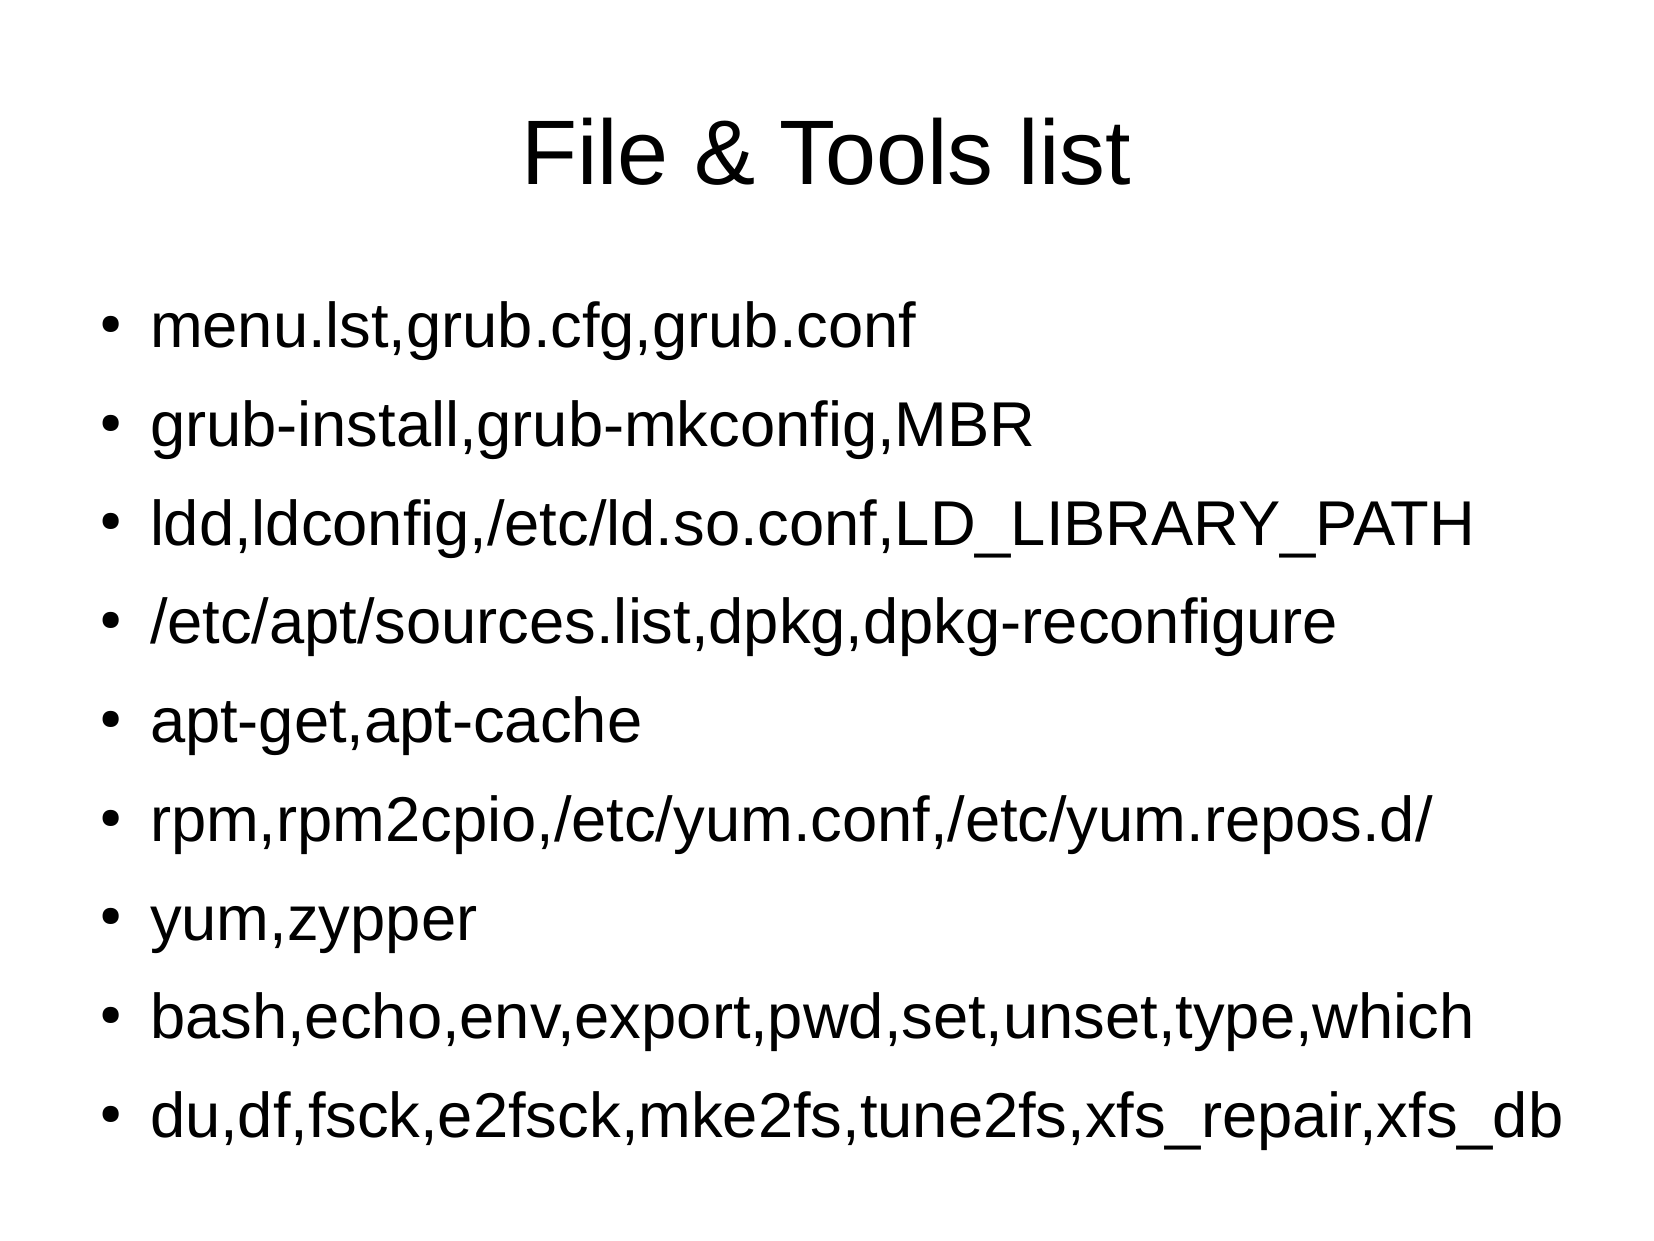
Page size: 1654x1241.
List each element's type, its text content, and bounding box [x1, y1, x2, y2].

title File & Tools list [82, 49, 1571, 257]
list menu.lst,grub.cfg,grub.conf grub-install,grub-mkconfig,MBR ldd,ldconfig,/etc/ld.so.conf,LD_LIBRARY_PATH /etc/apt/sources.list,dpkg,dpkg-reconfigure apt-get,apt-cache rpm,rpm2cpio,/etc/yum.conf,/etc/yum.repos.d/ yum,zypper bash,echo,env,export,pwd,set,unset,type,which du,df,fsck,e2fsck,mke2fs,tune2fs,xfs_repair,xfs_db [82, 290, 1571, 1216]
